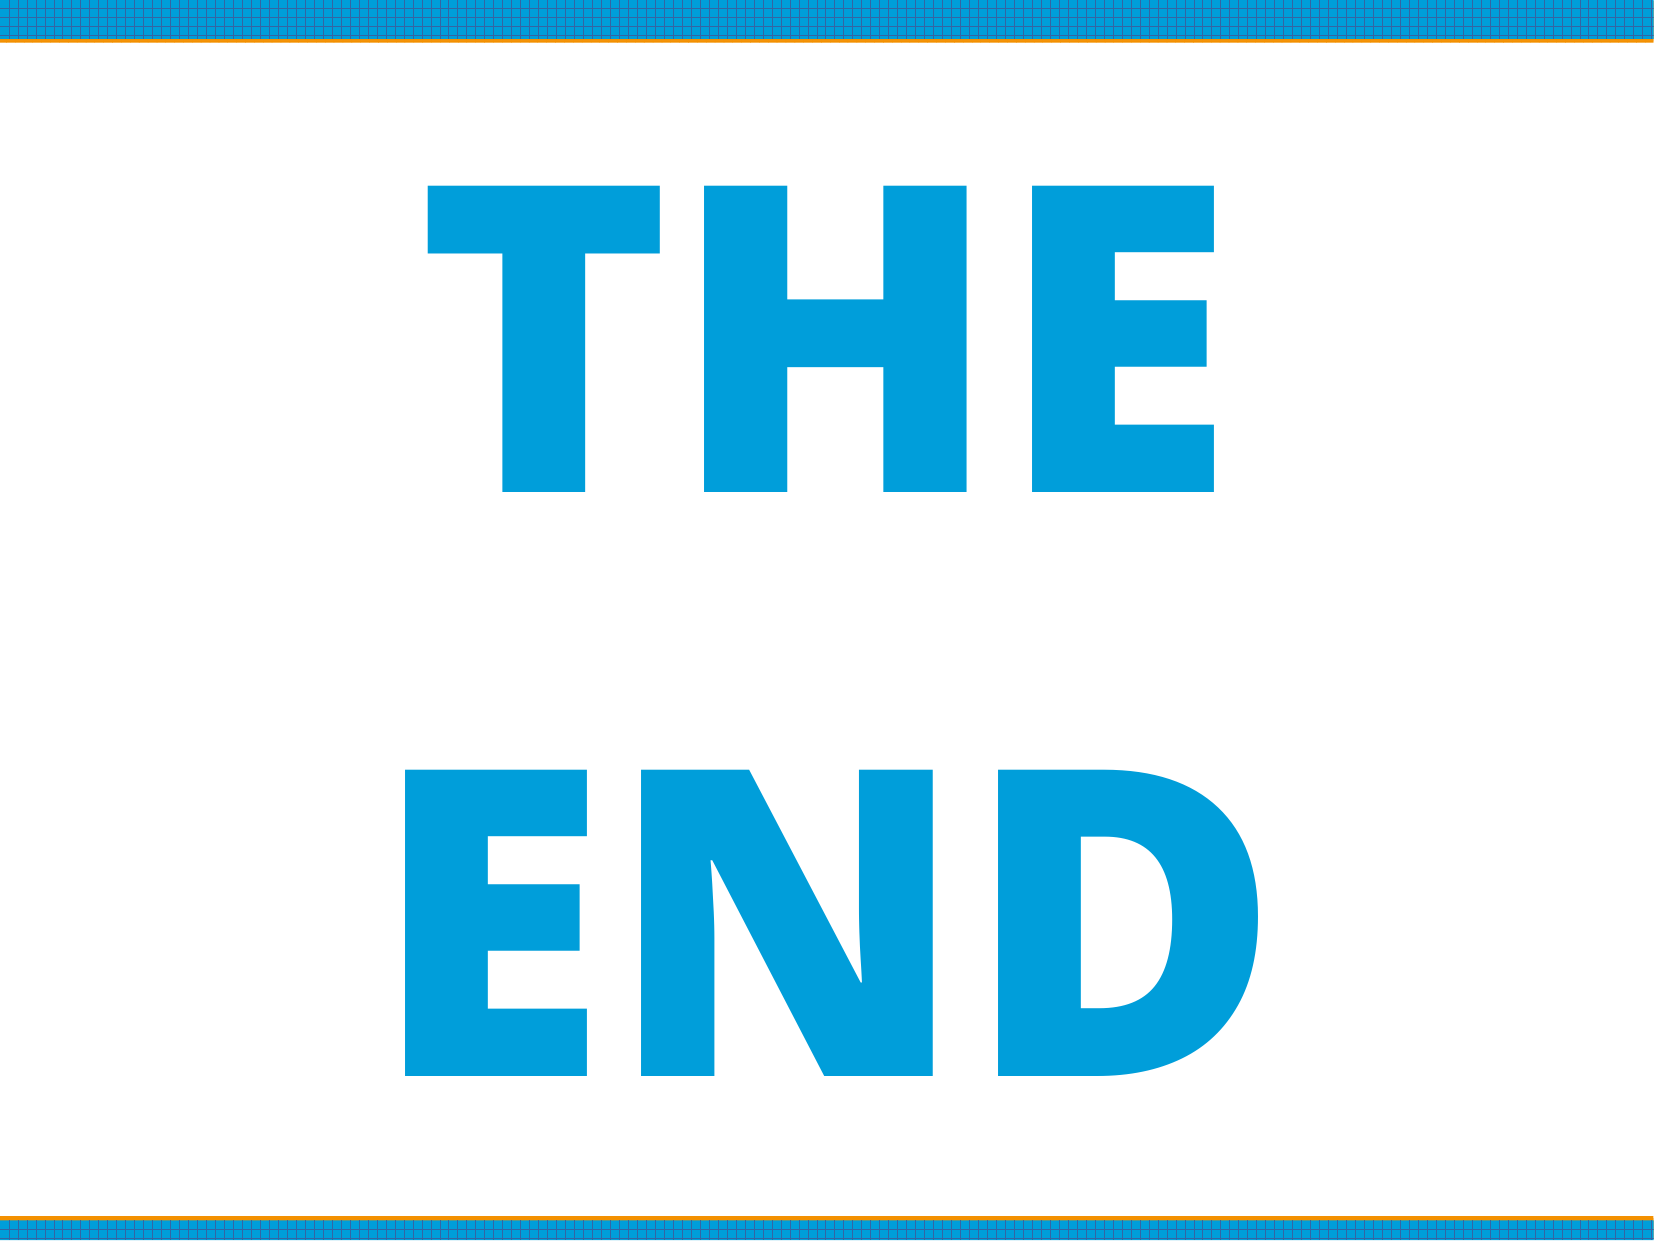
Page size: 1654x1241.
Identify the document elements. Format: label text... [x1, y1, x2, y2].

subtitle THE END [82, 137, 1571, 1098]
